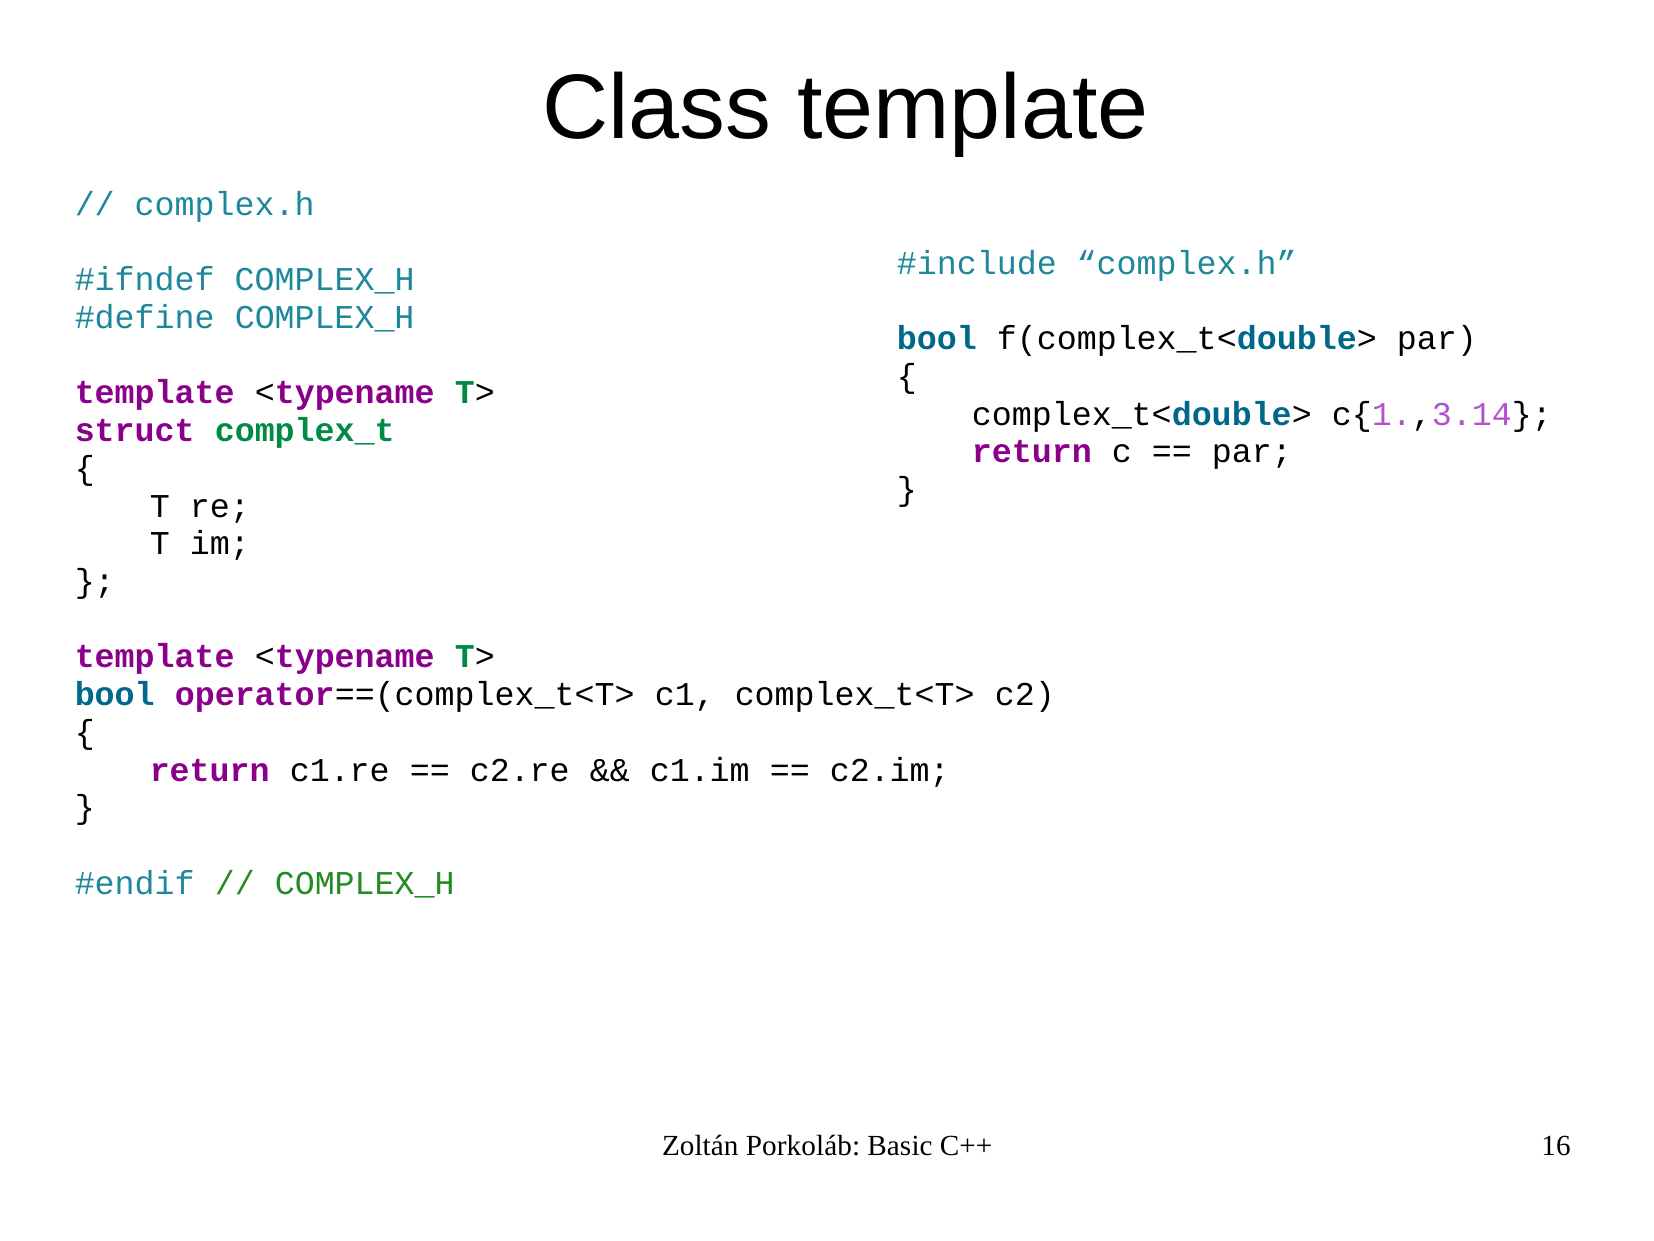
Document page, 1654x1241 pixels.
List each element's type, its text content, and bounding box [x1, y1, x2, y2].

text_box #include “complex.h” bool f(complex_t<double> par) { complex_t<double> c{1.,3.14}; return c == par; } [882, 238, 1615, 545]
text_box // complex.h #ifndef COMPLEX_H #define COMPLEX_H template <typename T> struct complex_t { T re; T im; }; template <typename T> bool operator==(complex_t<T> c1, complex_t<T> c2) { return c1.re == c2.re && c1.im == c2.im; } #endif // COMPLEX_H [60, 180, 1111, 988]
title Class template [101, 2, 1591, 211]
